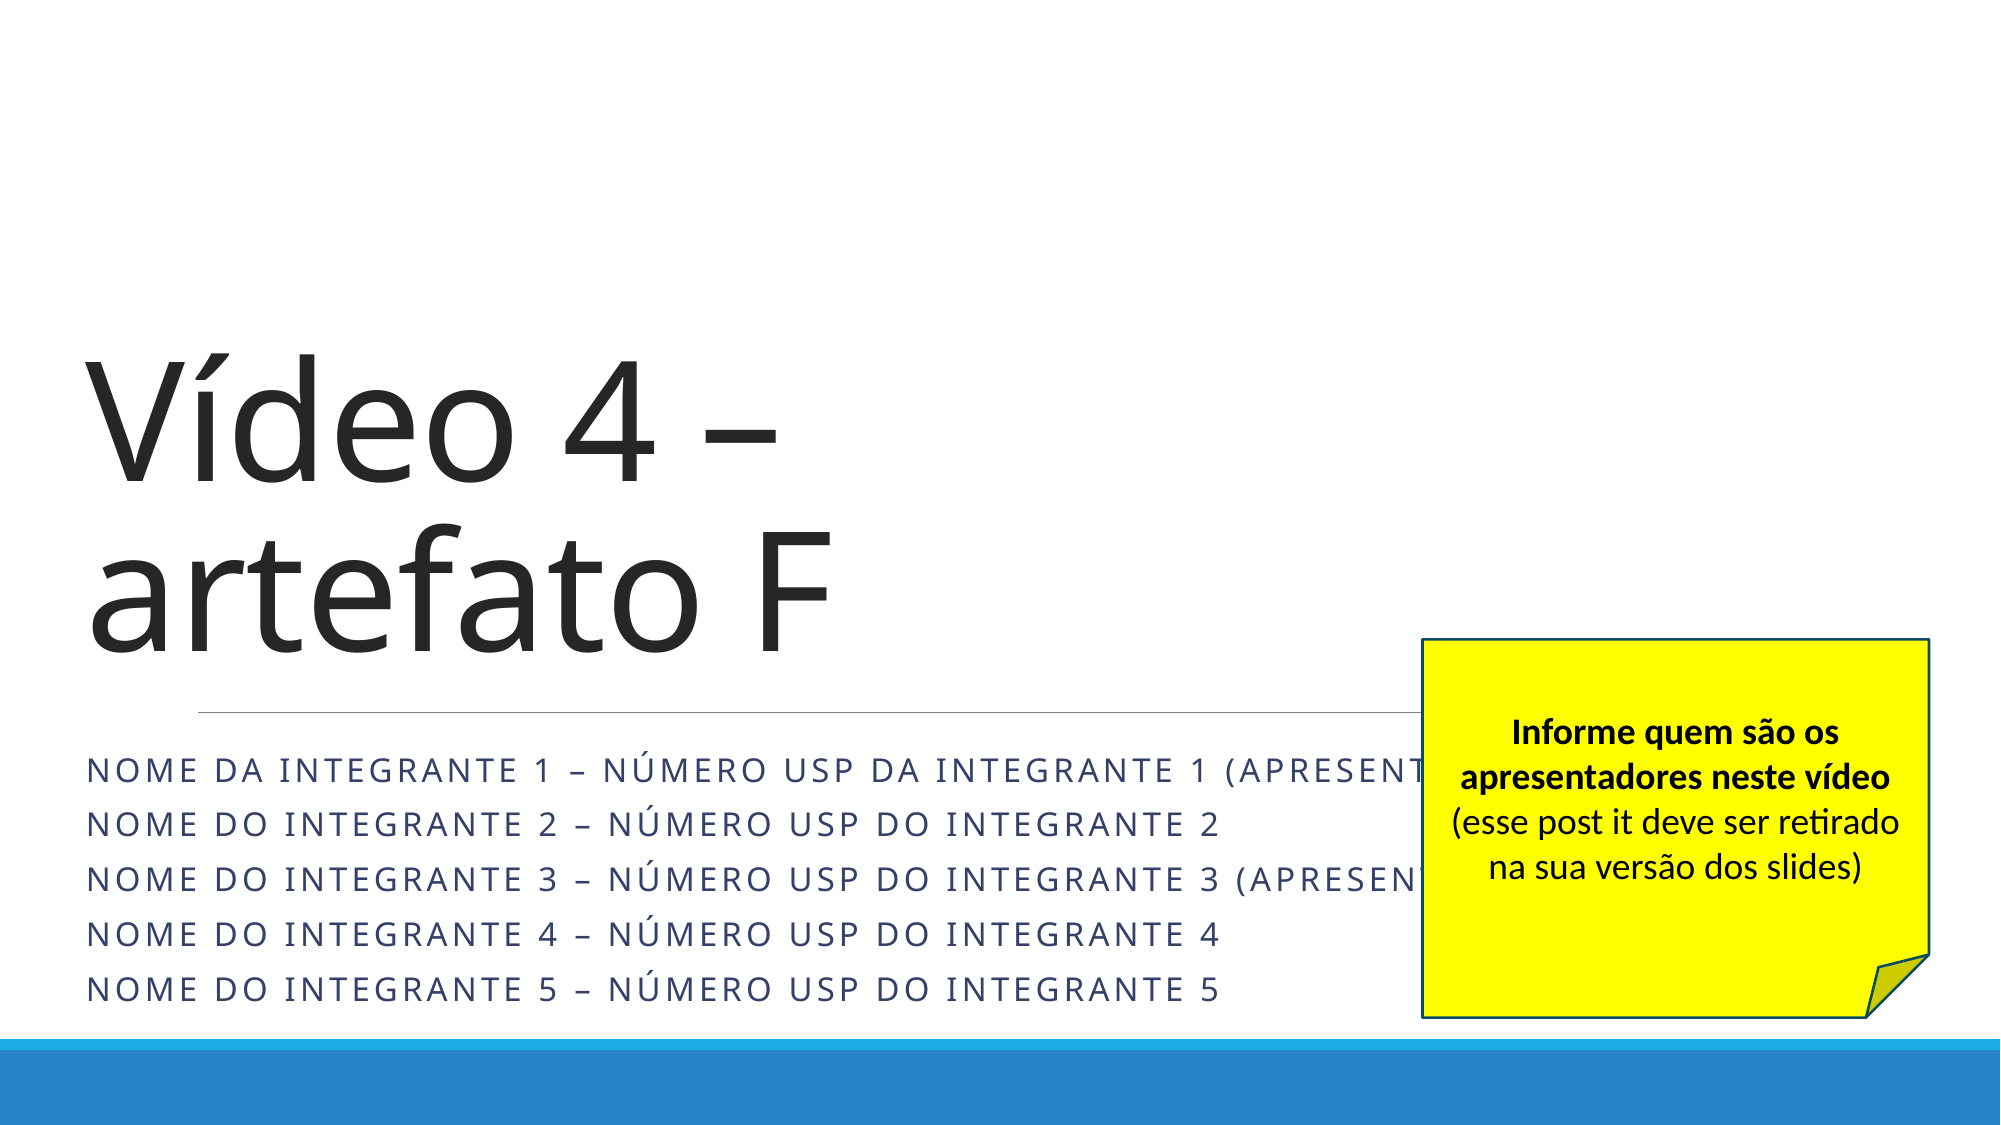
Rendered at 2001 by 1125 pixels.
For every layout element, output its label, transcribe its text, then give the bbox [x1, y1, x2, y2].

text_box Informe quem são os apresentadores neste vídeo (esse post it deve ser retirado na sua versão dos slides) [1422, 639, 1930, 1018]
subtitle Nome da integrante 1 – número Usp da integrante 1 (apresentadorA) Nome do integrante 2 – número Usp do integrante 2 Nome do integrante 3 – número Usp do integrante 3 (apresentador) Nome do integrante 4 – número Usp do integrante 4 Nome do integrante 5 – número Usp do integrante 5 [70, 746, 1422, 1018]
title Vídeo 4 – artefato F [70, 301, 1354, 693]
